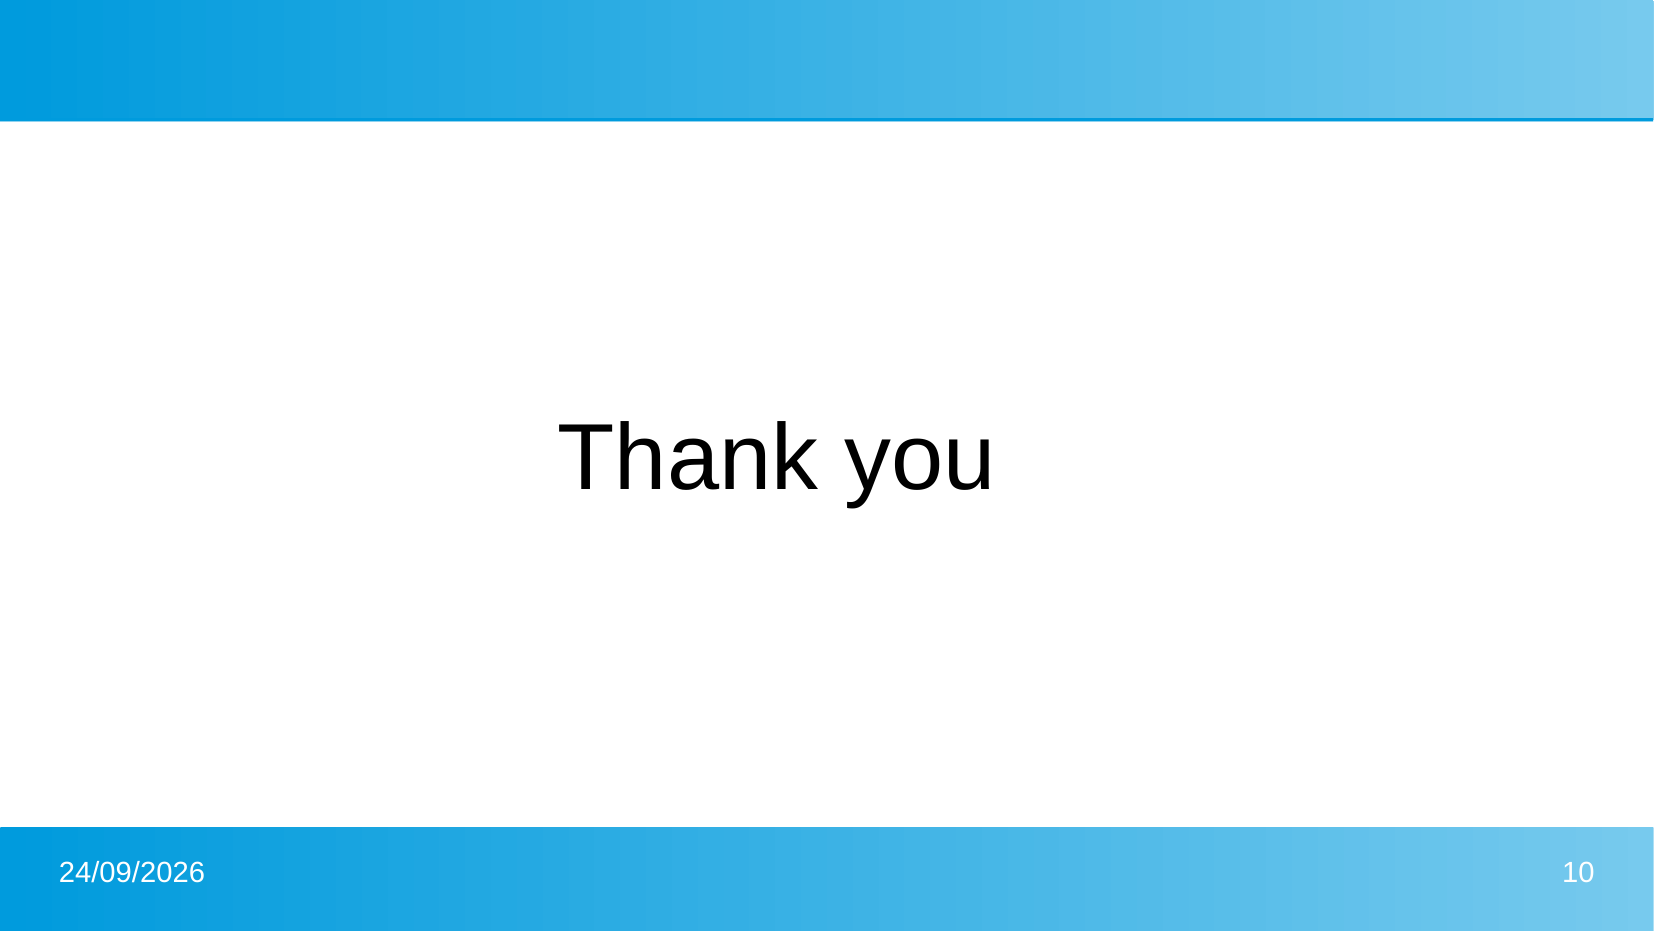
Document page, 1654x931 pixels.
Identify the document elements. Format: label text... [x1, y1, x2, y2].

list Thank you [59, 177, 1595, 768]
